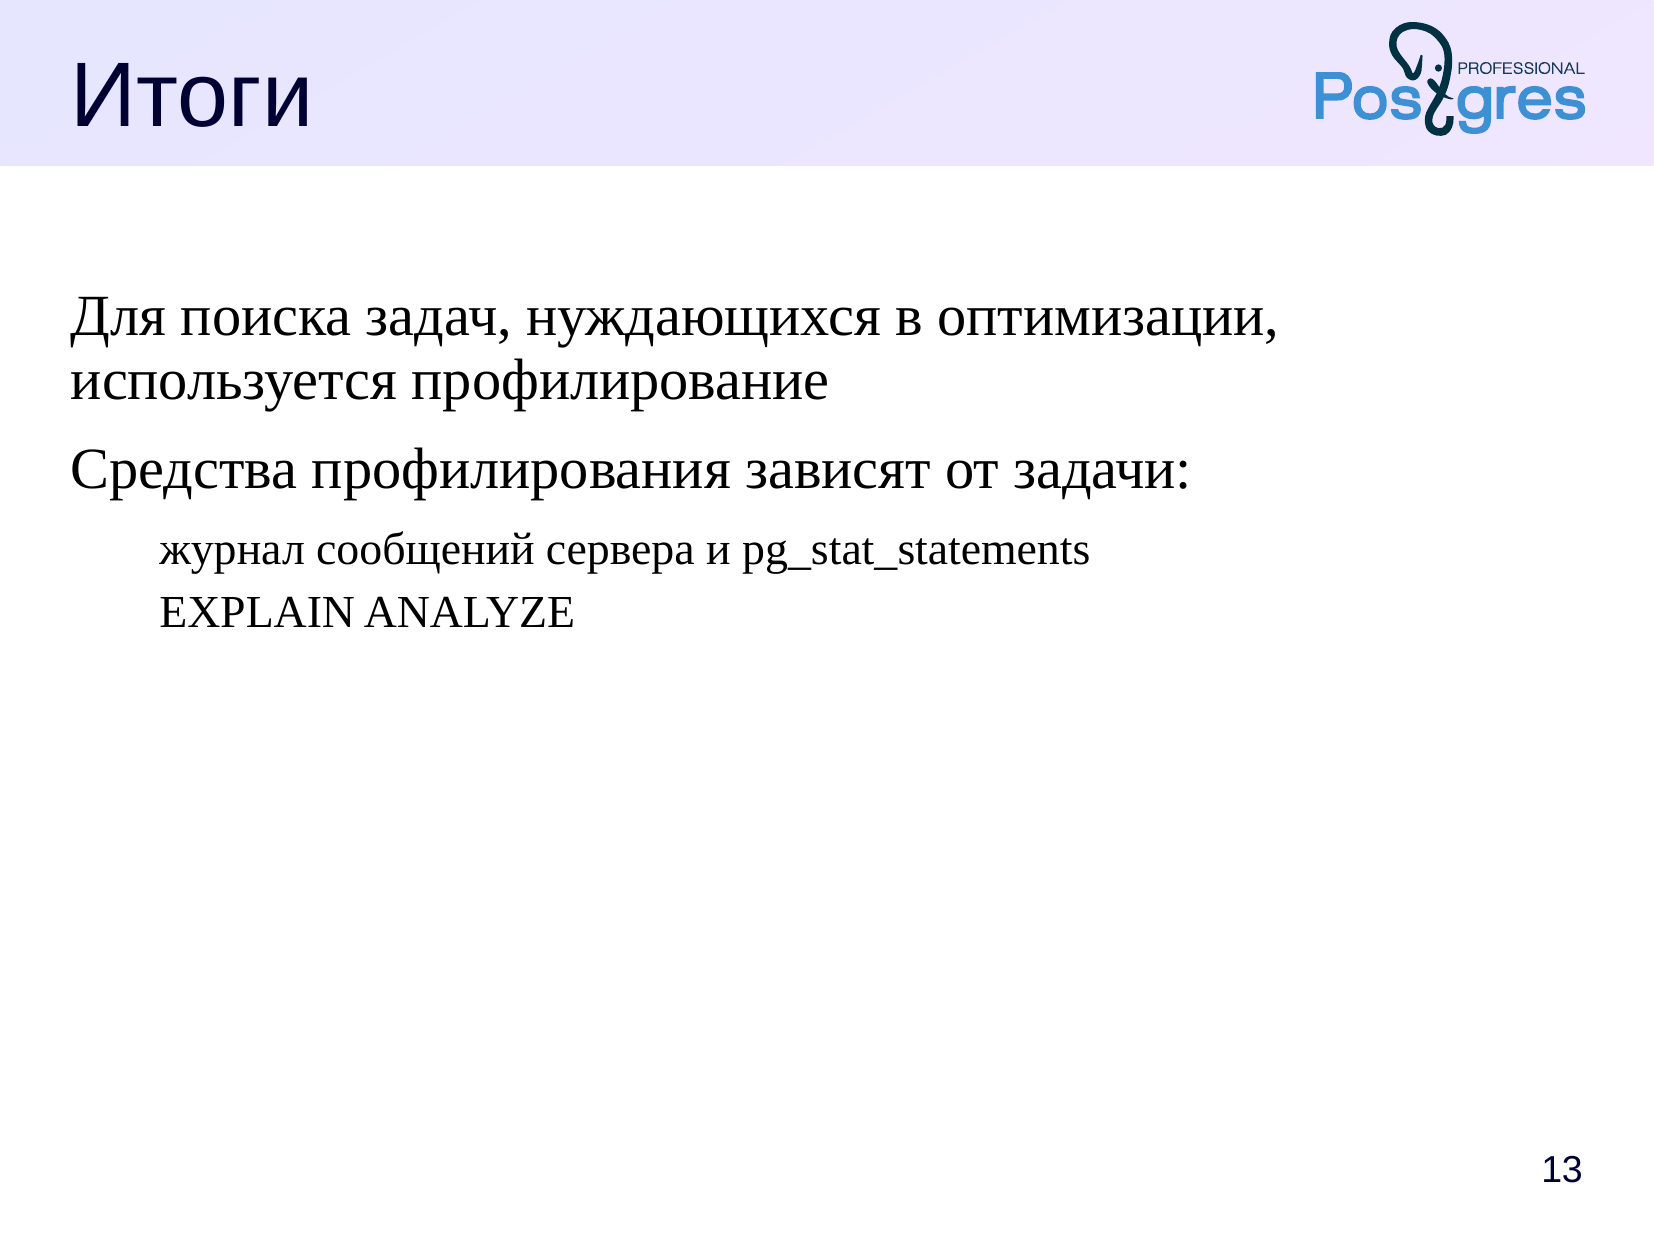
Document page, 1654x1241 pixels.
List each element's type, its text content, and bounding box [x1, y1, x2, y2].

title Итоги [70, 43, 1241, 147]
list Для поиска задач, нуждающихся в оптимизации, используется профилирование Средства профилирования зависят от задачи: журнал сообщений сервера и pg_stat_statements EXPLAIN ANALYZE [70, 283, 1583, 1134]
